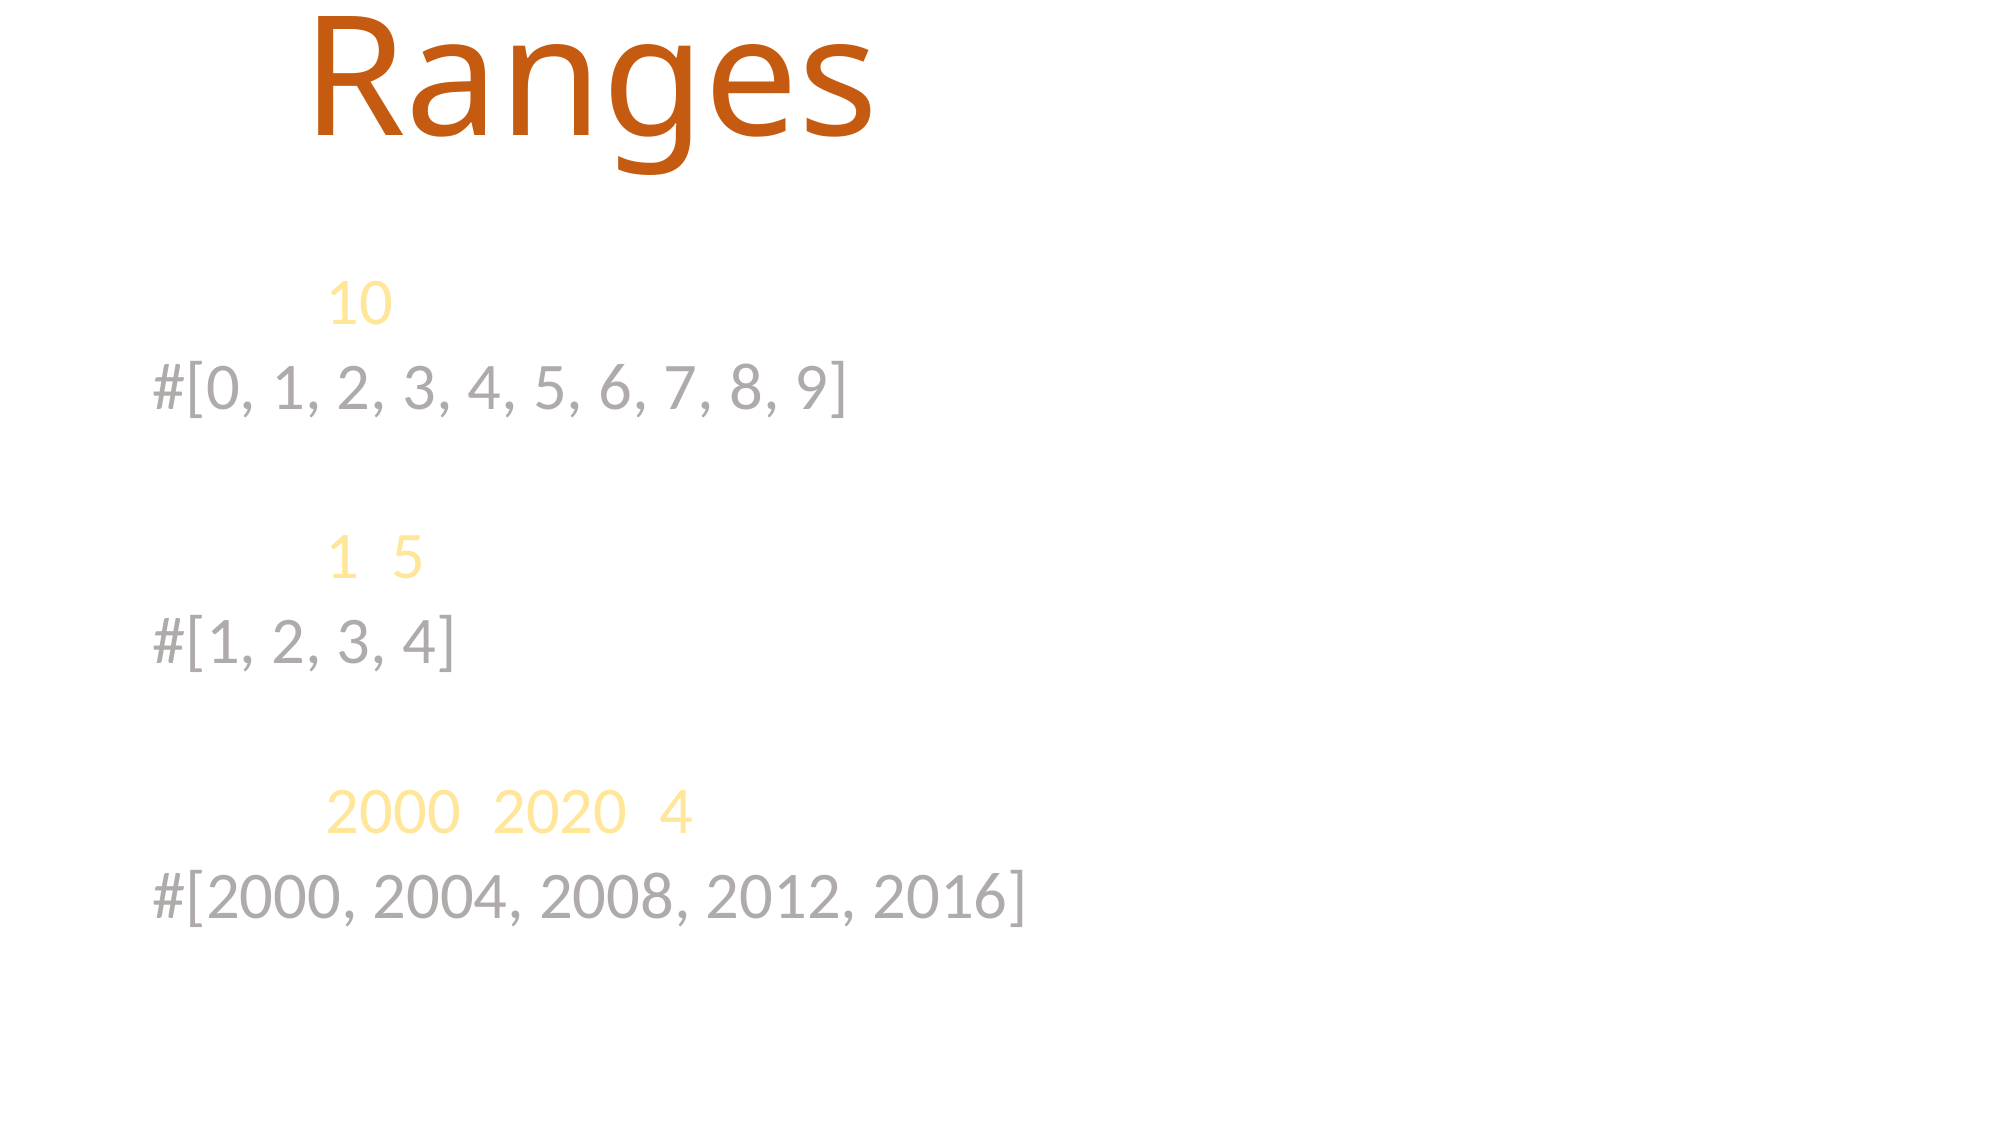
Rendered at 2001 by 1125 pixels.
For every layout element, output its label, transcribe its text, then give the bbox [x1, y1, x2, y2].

list Ranges range(10) #[0, 1, 2, 3, 4, 5, 6, 7, 8, 9] range(1, 5) #[1, 2, 3, 4] range(2000, 2020, 4) #[2000, 2004, 2008, 2012, 2016] [137, 0, 1863, 1014]
